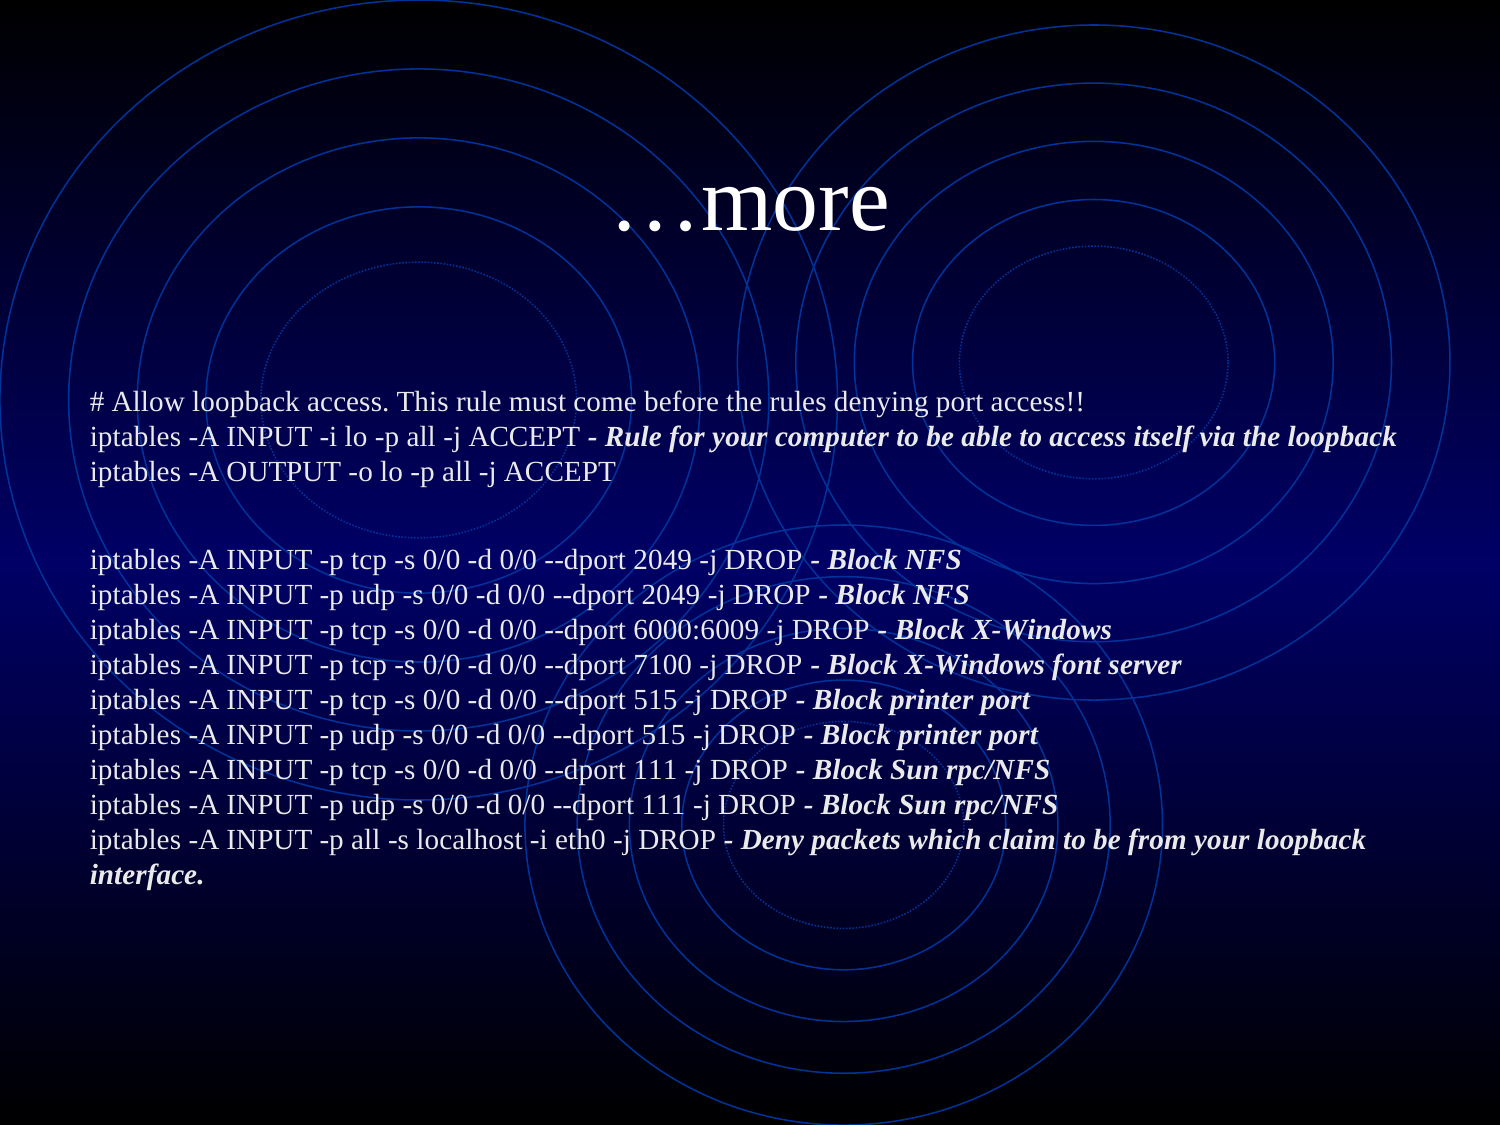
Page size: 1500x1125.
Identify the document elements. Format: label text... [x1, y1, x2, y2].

text_box # Allow loopback access. This rule must come before the rules denying port access!! iptables -A INPUT -i lo -p all -j ACCEPT - Rule for your computer to be able to access itself via the loopback iptables -A OUTPUT -o lo -p all -j ACCEPT iptables -A INPUT -p tcp -s 0/0 -d 0/0 --dport 2049 -j DROP - Block NFS iptables -A INPUT -p udp -s 0/0 -d 0/0 --dport 2049 -j DROP - Block NFS iptables -A INPUT -p tcp -s 0/0 -d 0/0 --dport 6000:6009 -j DROP - Block X-Windows iptables -A INPUT -p tcp -s 0/0 -d 0/0 --dport 7100 -j DROP - Block X-Windows font server iptables -A INPUT -p tcp -s 0/0 -d 0/0 --dport 515 -j DROP - Block printer port iptables -A INPUT -p udp -s 0/0 -d 0/0 --dport 515 -j DROP - Block printer port iptables -A INPUT -p tcp -s 0/0 -d 0/0 --dport 111 -j DROP - Block Sun rpc/NFS iptables -A INPUT -p udp -s 0/0 -d 0/0 --dport 111 -j DROP - Block Sun rpc/NFS iptables -A INPUT -p all -s localhost -i eth0 -j DROP - Deny packets which claim to be from your loopback interface. [75, 374, 1438, 899]
title …more [112, 99, 1388, 288]
